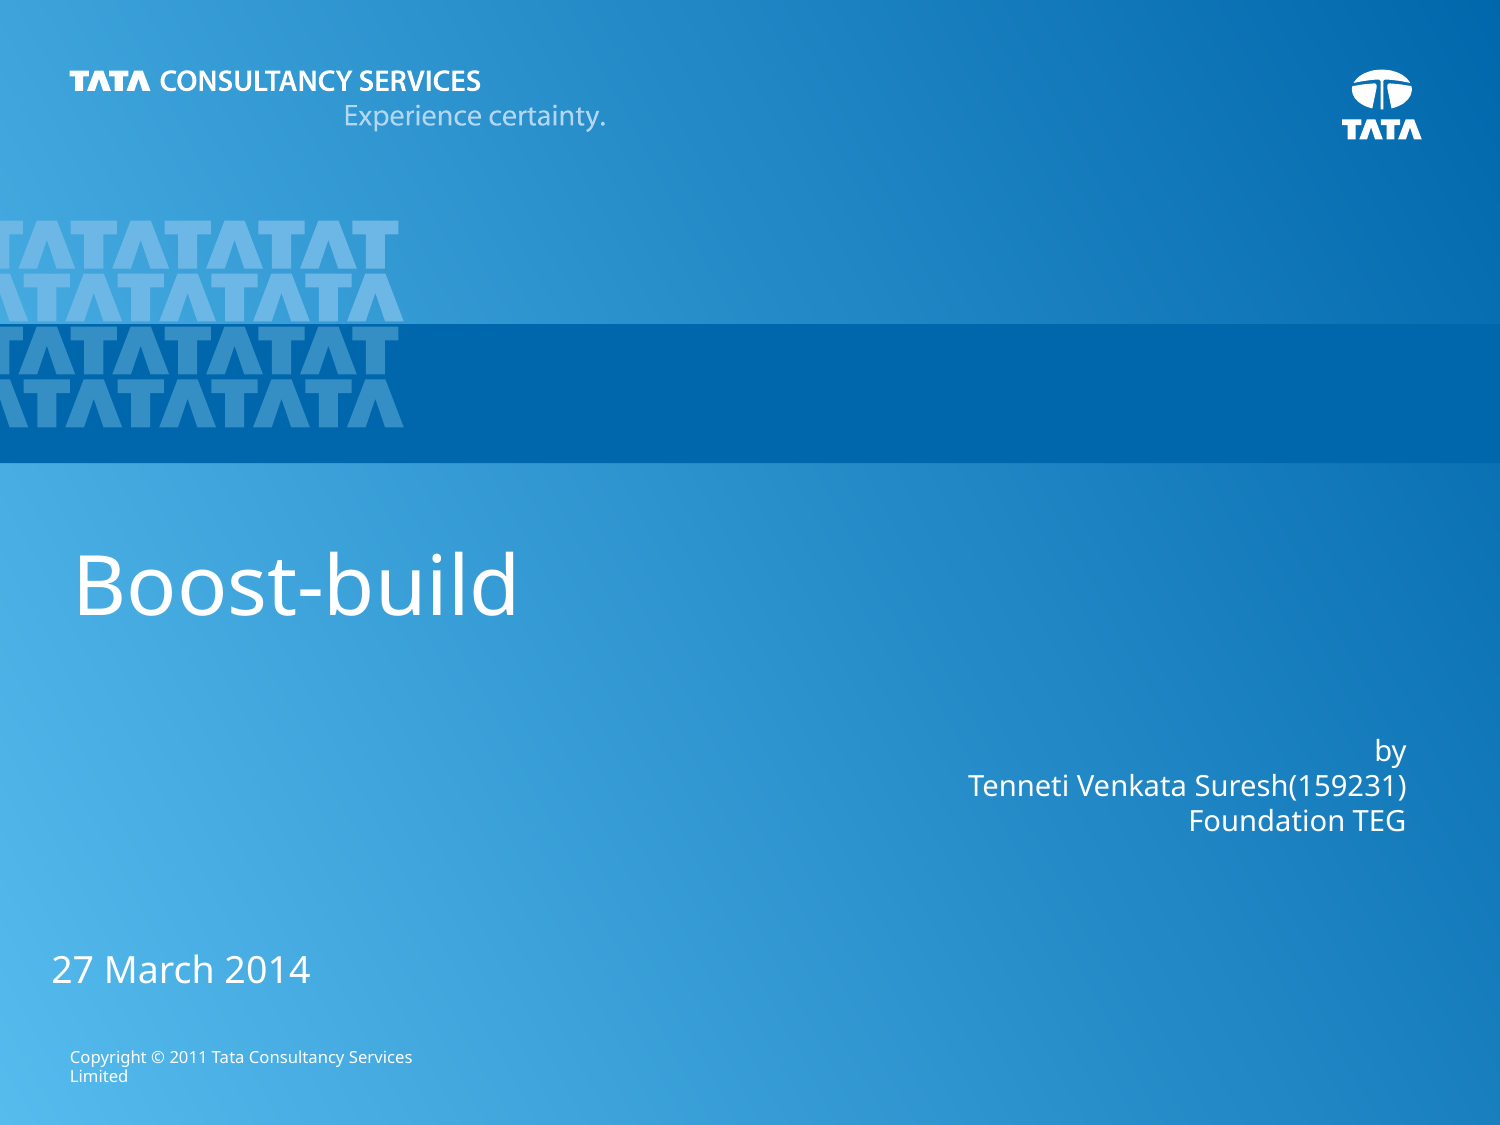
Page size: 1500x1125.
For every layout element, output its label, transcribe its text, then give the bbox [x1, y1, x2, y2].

text_box 27 March 2014 [51, 945, 311, 997]
title Boost-build [58, 525, 1334, 650]
subtitle by Tenneti Venkata Suresh(159231) Foundation TEG [144, 725, 1422, 851]
